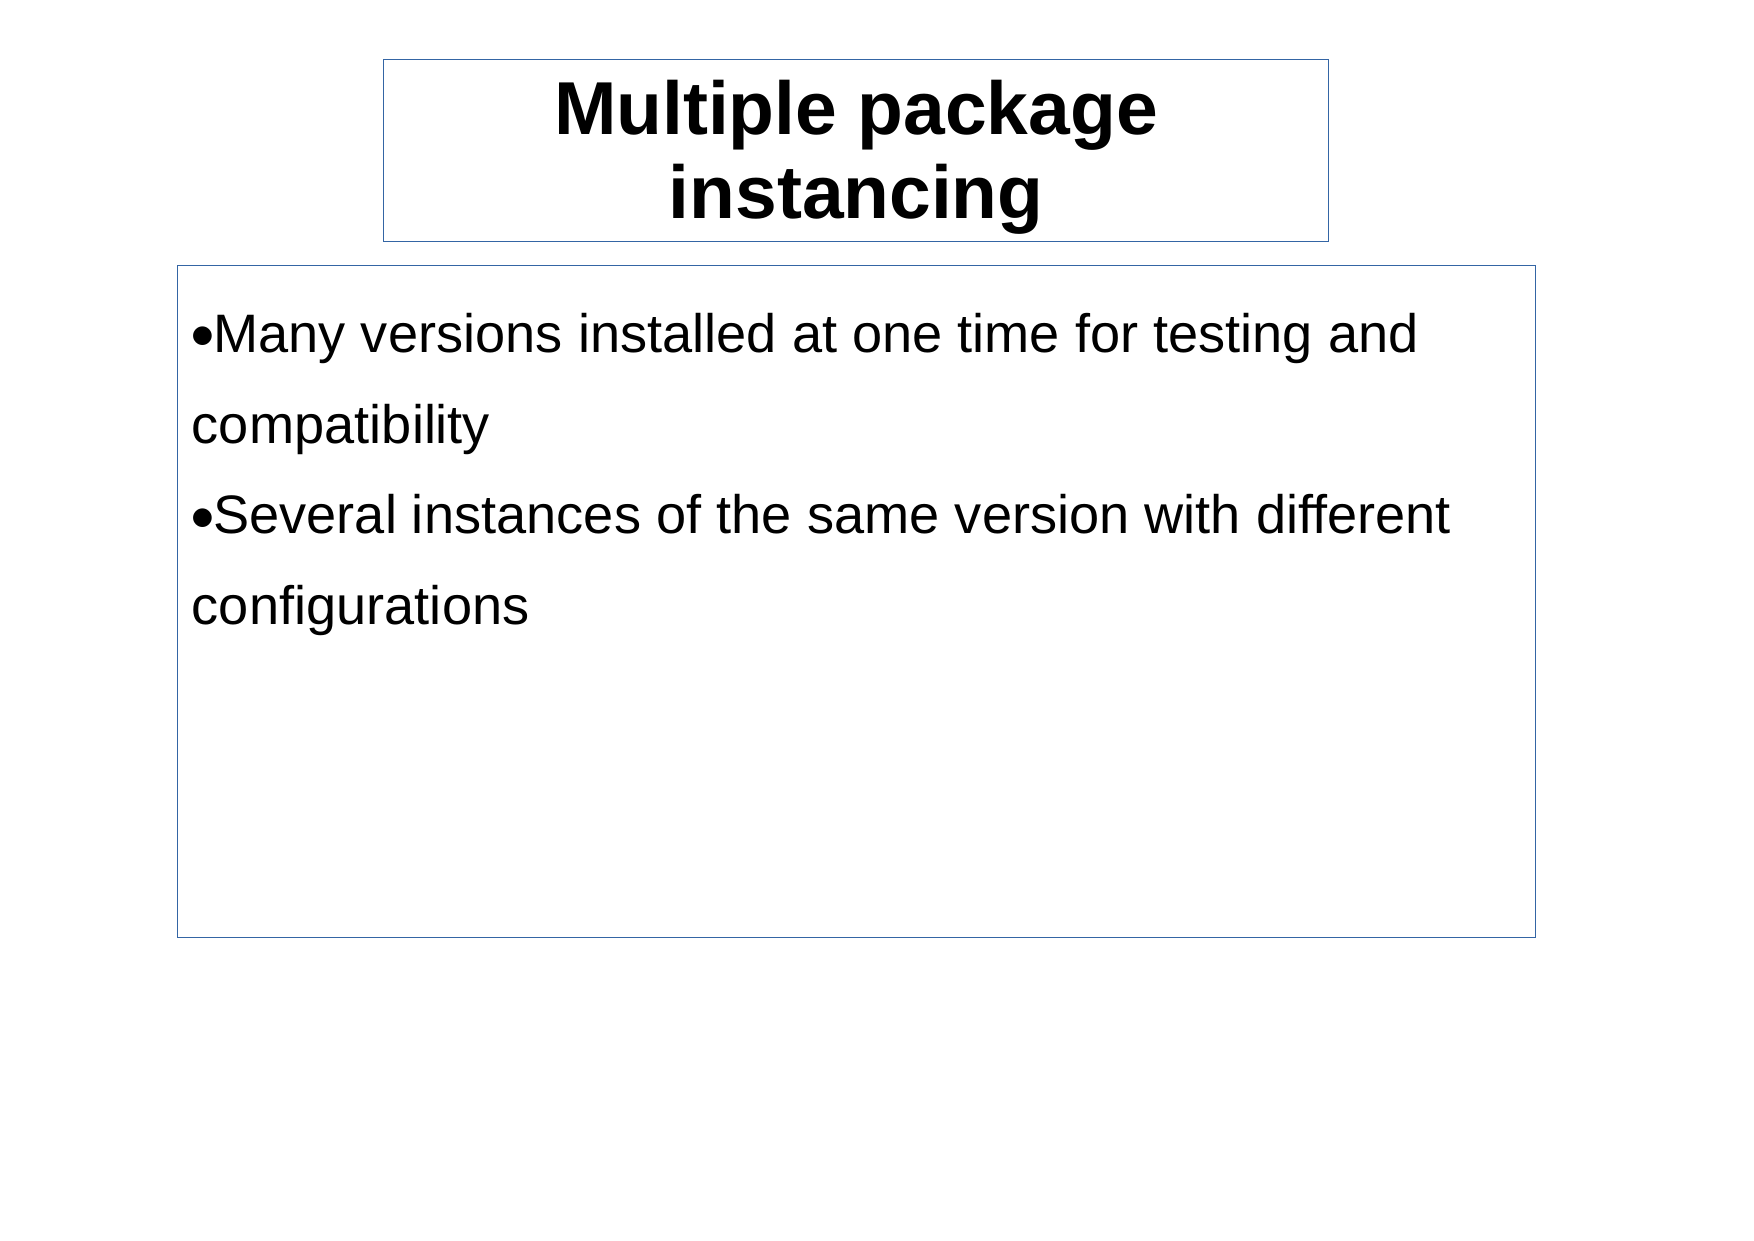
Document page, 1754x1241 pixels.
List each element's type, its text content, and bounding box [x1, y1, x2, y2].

text_box Multiple package instancing [383, 59, 1329, 232]
text_box Many versions installed at one time for testing and compatibility Several instances of the same version with different configurations [177, 265, 1536, 938]
